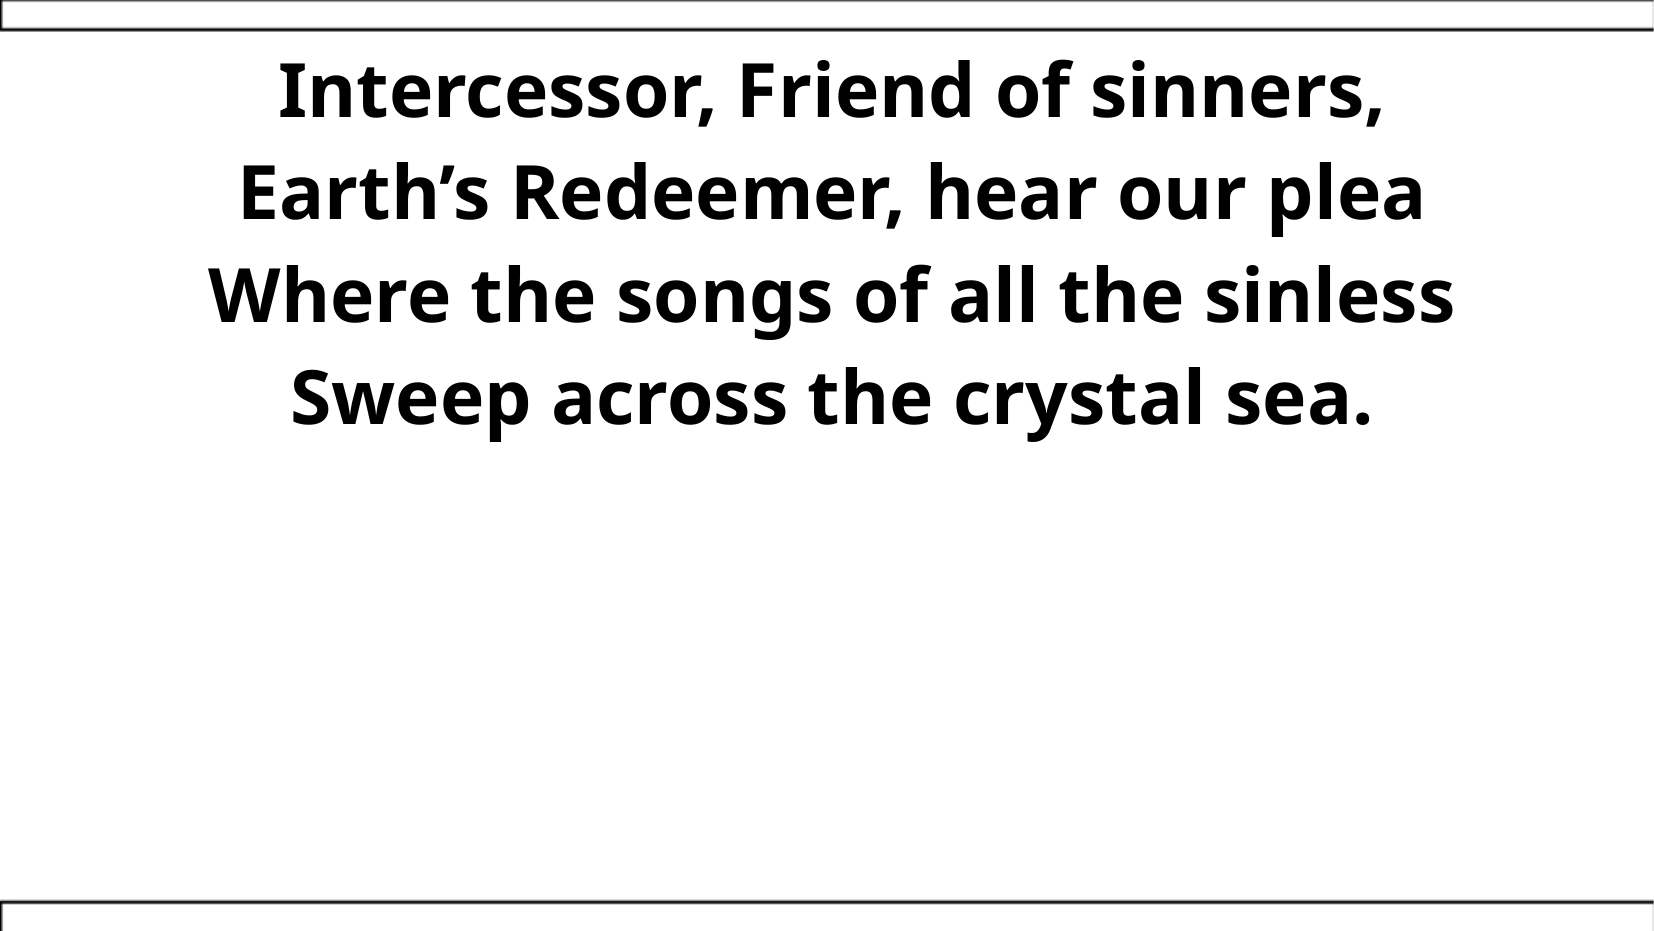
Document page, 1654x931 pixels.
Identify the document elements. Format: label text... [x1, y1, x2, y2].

picture [0, 0, 1654, 931]
text_box Intercessor, Friend of sinners, Earth’s Redeemer, hear our plea Where the songs of all the sinless Sweep across the crystal sea. [105, 30, 1561, 445]
